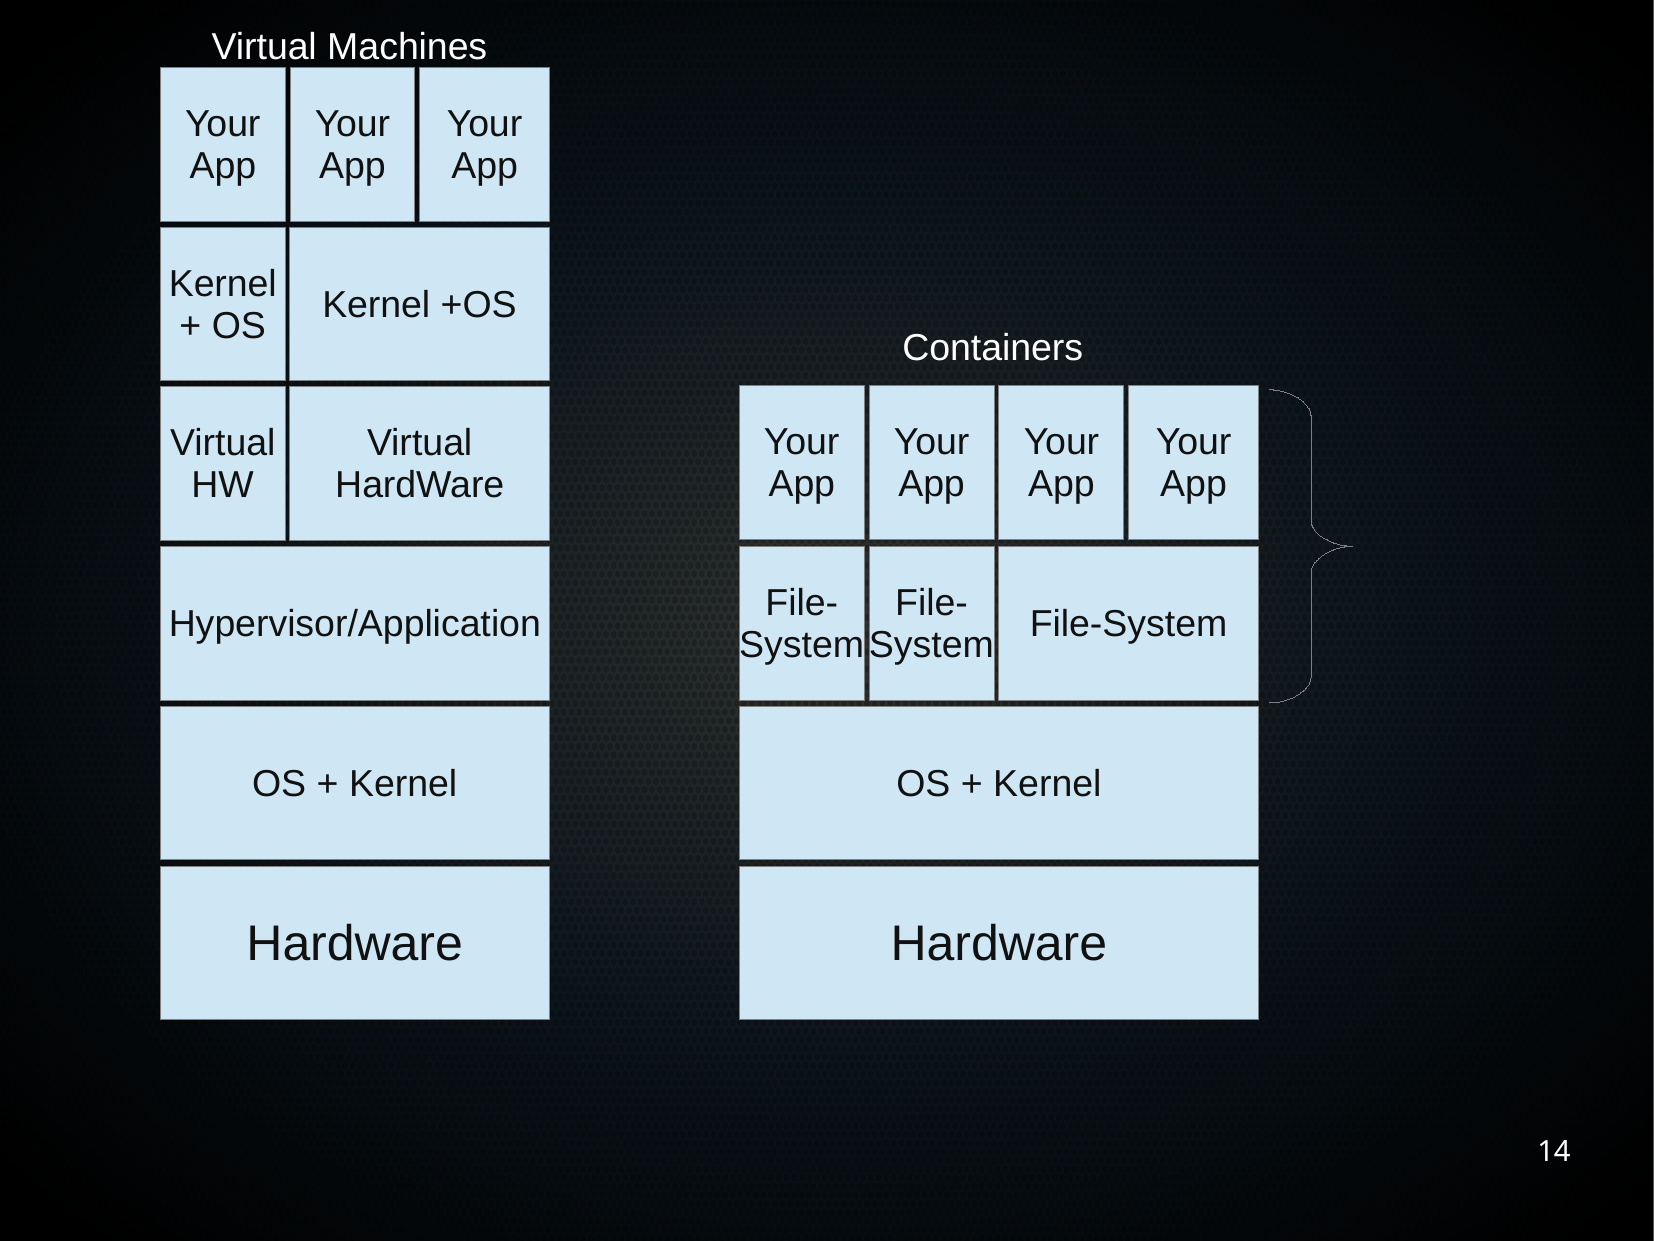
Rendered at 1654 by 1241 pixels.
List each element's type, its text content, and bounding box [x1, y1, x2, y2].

text_box Containers [738, 318, 1258, 376]
text_box File- System [869, 546, 995, 701]
text_box File- System [739, 546, 865, 701]
text_box Hardware [739, 866, 1259, 1020]
picture [0, 0, 1654, 1241]
text_box Hypervisor/Application [160, 546, 550, 701]
text_box Your App [1128, 385, 1259, 540]
text_box Your App [739, 385, 865, 540]
text_box Hardware [160, 866, 550, 1020]
text_box OS + Kernel [160, 706, 550, 860]
text_box Virtual Machines [160, 17, 550, 75]
text_box File-System [998, 546, 1259, 701]
text_box Your App [290, 75, 415, 222]
text_box Virtual HW [160, 386, 286, 541]
text_box OS + Kernel [739, 706, 1259, 860]
text_box Virtual HardWare [289, 386, 550, 541]
text_box Your App [160, 75, 286, 222]
text_box Your App [419, 75, 550, 222]
text_box Kernel +OS [289, 227, 550, 381]
text_box Your App [869, 385, 995, 540]
text_box Your App [998, 385, 1124, 540]
text_box Kernel + OS [160, 227, 286, 381]
